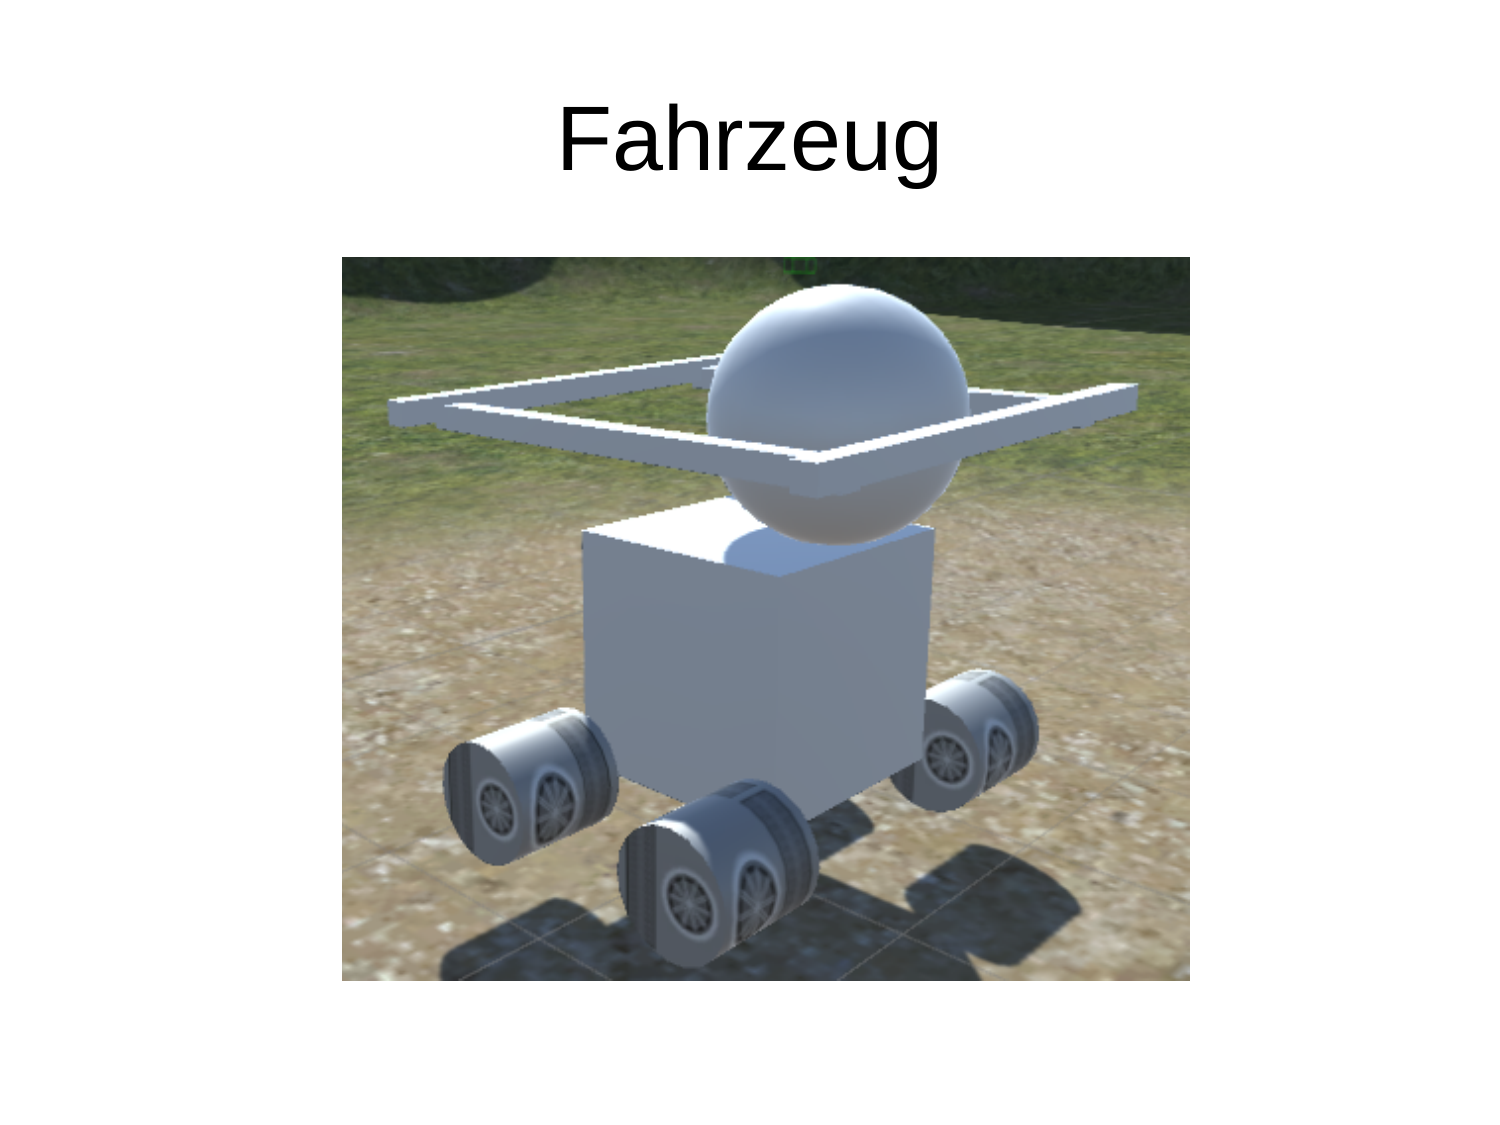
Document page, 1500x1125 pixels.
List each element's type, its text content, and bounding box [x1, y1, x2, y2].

picture [342, 257, 1190, 981]
title Fahrzeug [75, 44, 1425, 233]
